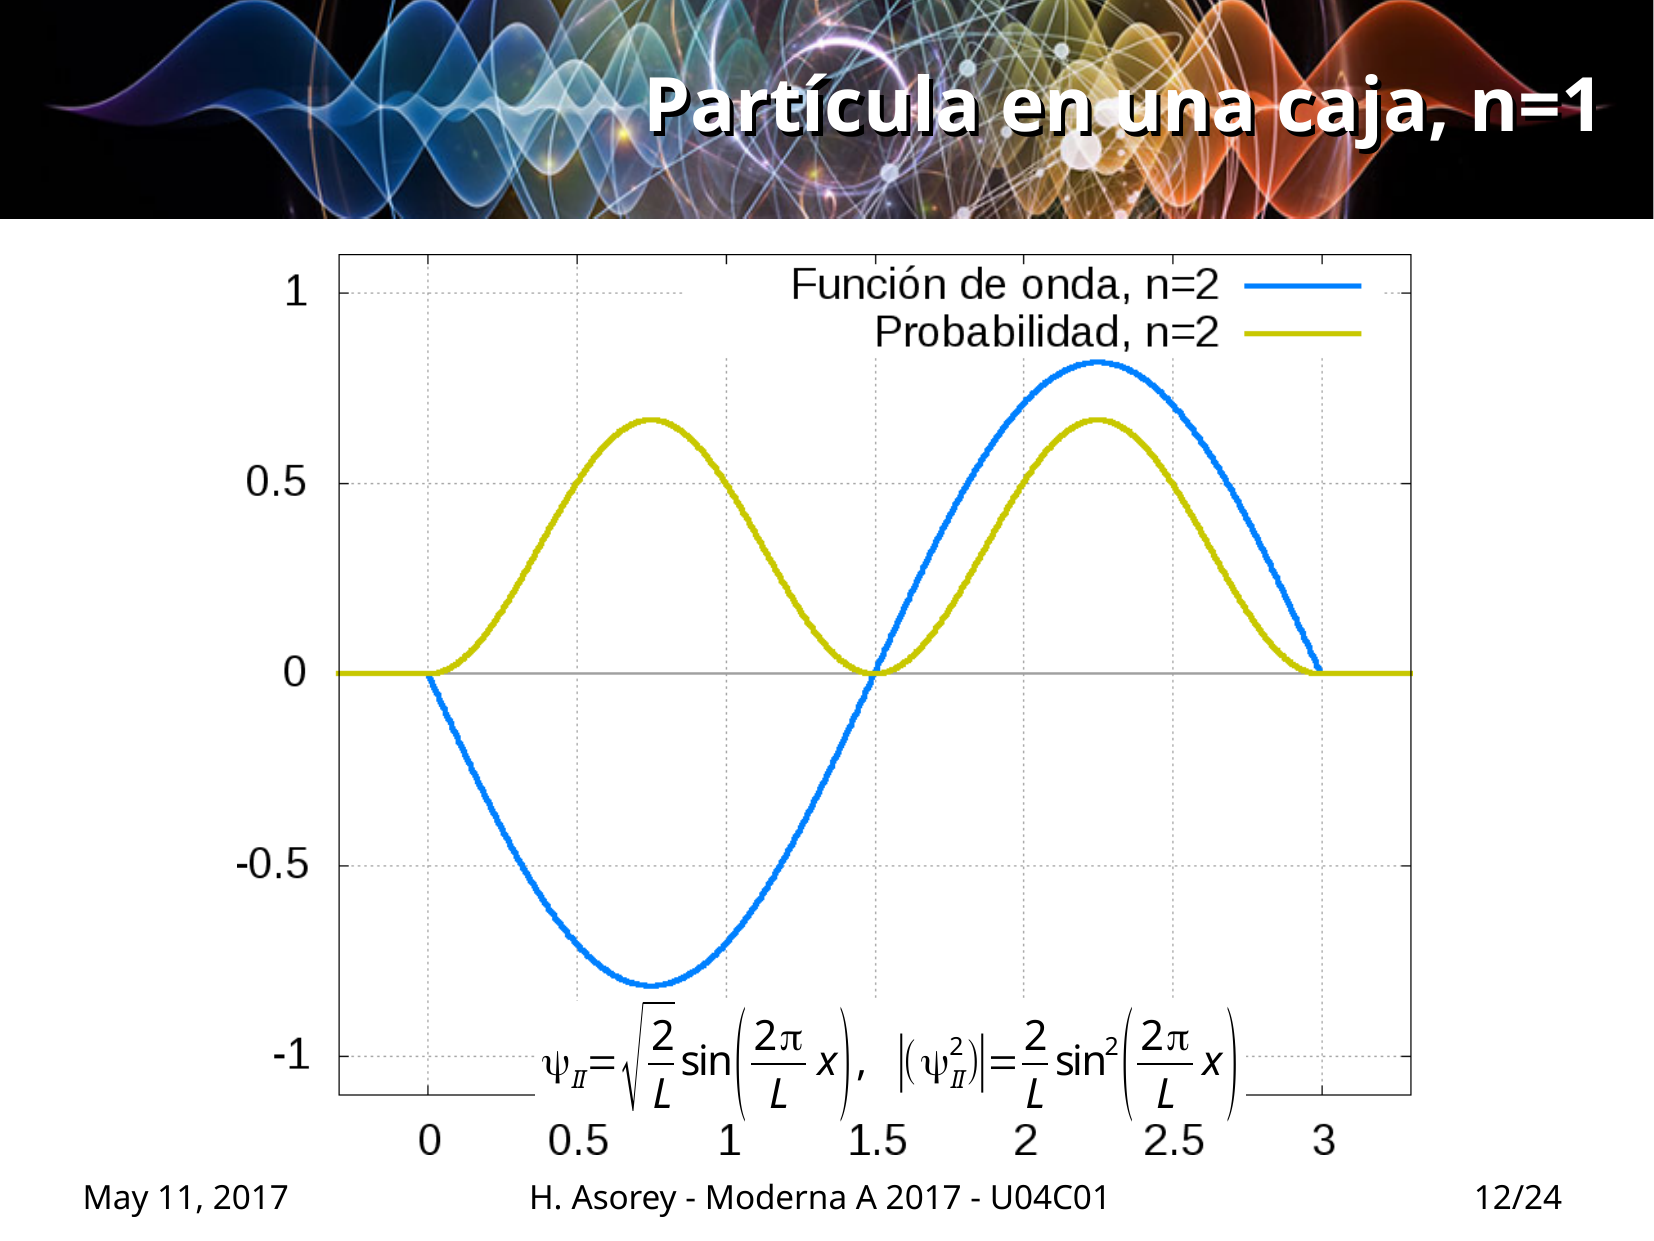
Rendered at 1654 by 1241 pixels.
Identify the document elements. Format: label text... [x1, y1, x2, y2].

chart [534, 1000, 1247, 1125]
picture [0, 0, 1654, 219]
picture [237, 254, 1413, 1156]
title Partícula en una caja, n=1 [45, 15, 1606, 191]
